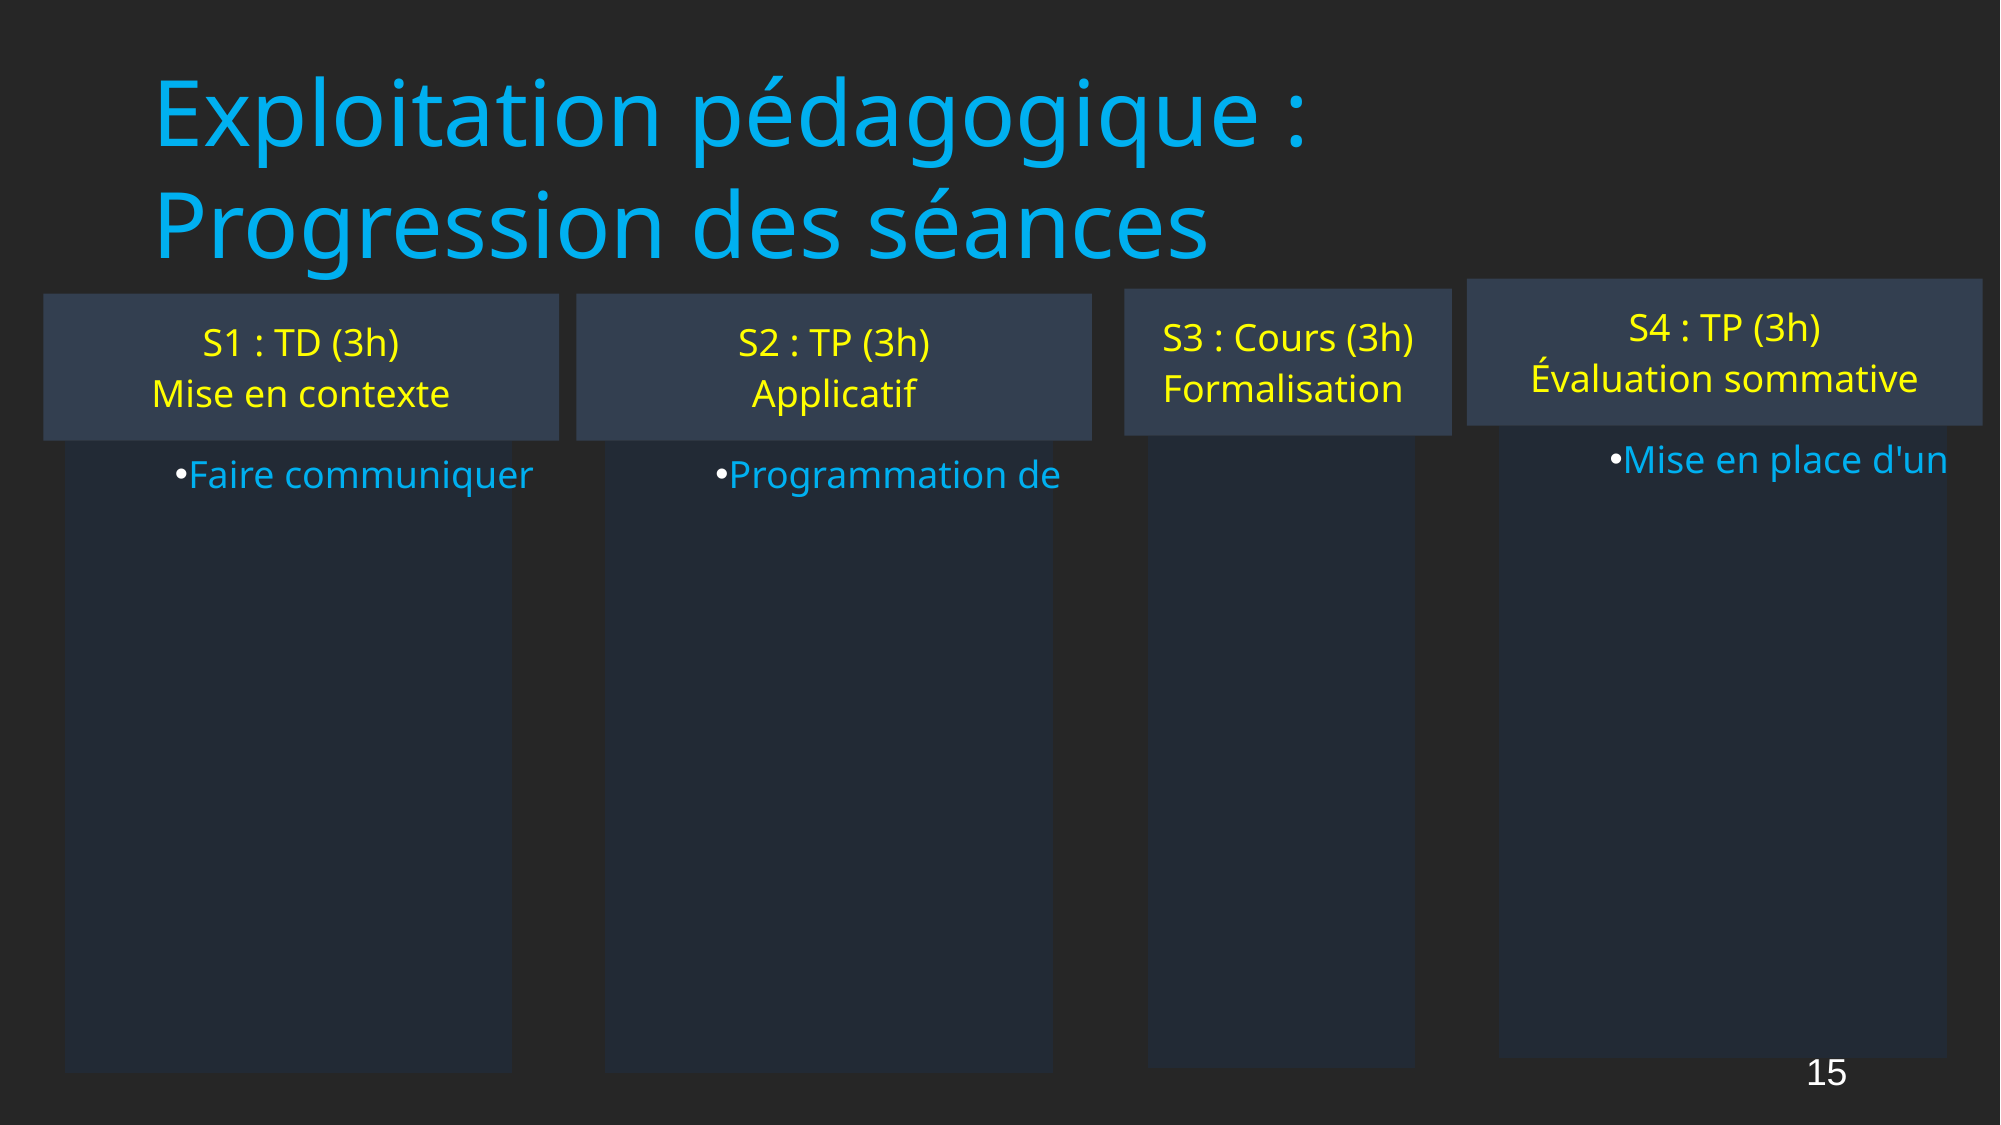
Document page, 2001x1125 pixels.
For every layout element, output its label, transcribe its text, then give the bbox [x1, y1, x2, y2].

text_box Faire communiquer [65, 441, 512, 1073]
text_box Programmation de [605, 441, 1053, 1073]
text_box S4 : TP (3h) Évaluation sommative [1466, 278, 1983, 426]
text_box [1148, 436, 1863, 1103]
text_box Mise en place d'un [1499, 426, 1947, 1058]
text_box S1 : TD (3h) Mise en contexte [43, 293, 560, 441]
text_box S2 : TP (3h) Applicatif [576, 293, 1092, 441]
text_box S3 : Cours (3h) Formalisation [1124, 288, 1452, 436]
title Exploitation pédagogique : Progression des séances [137, 59, 1863, 278]
